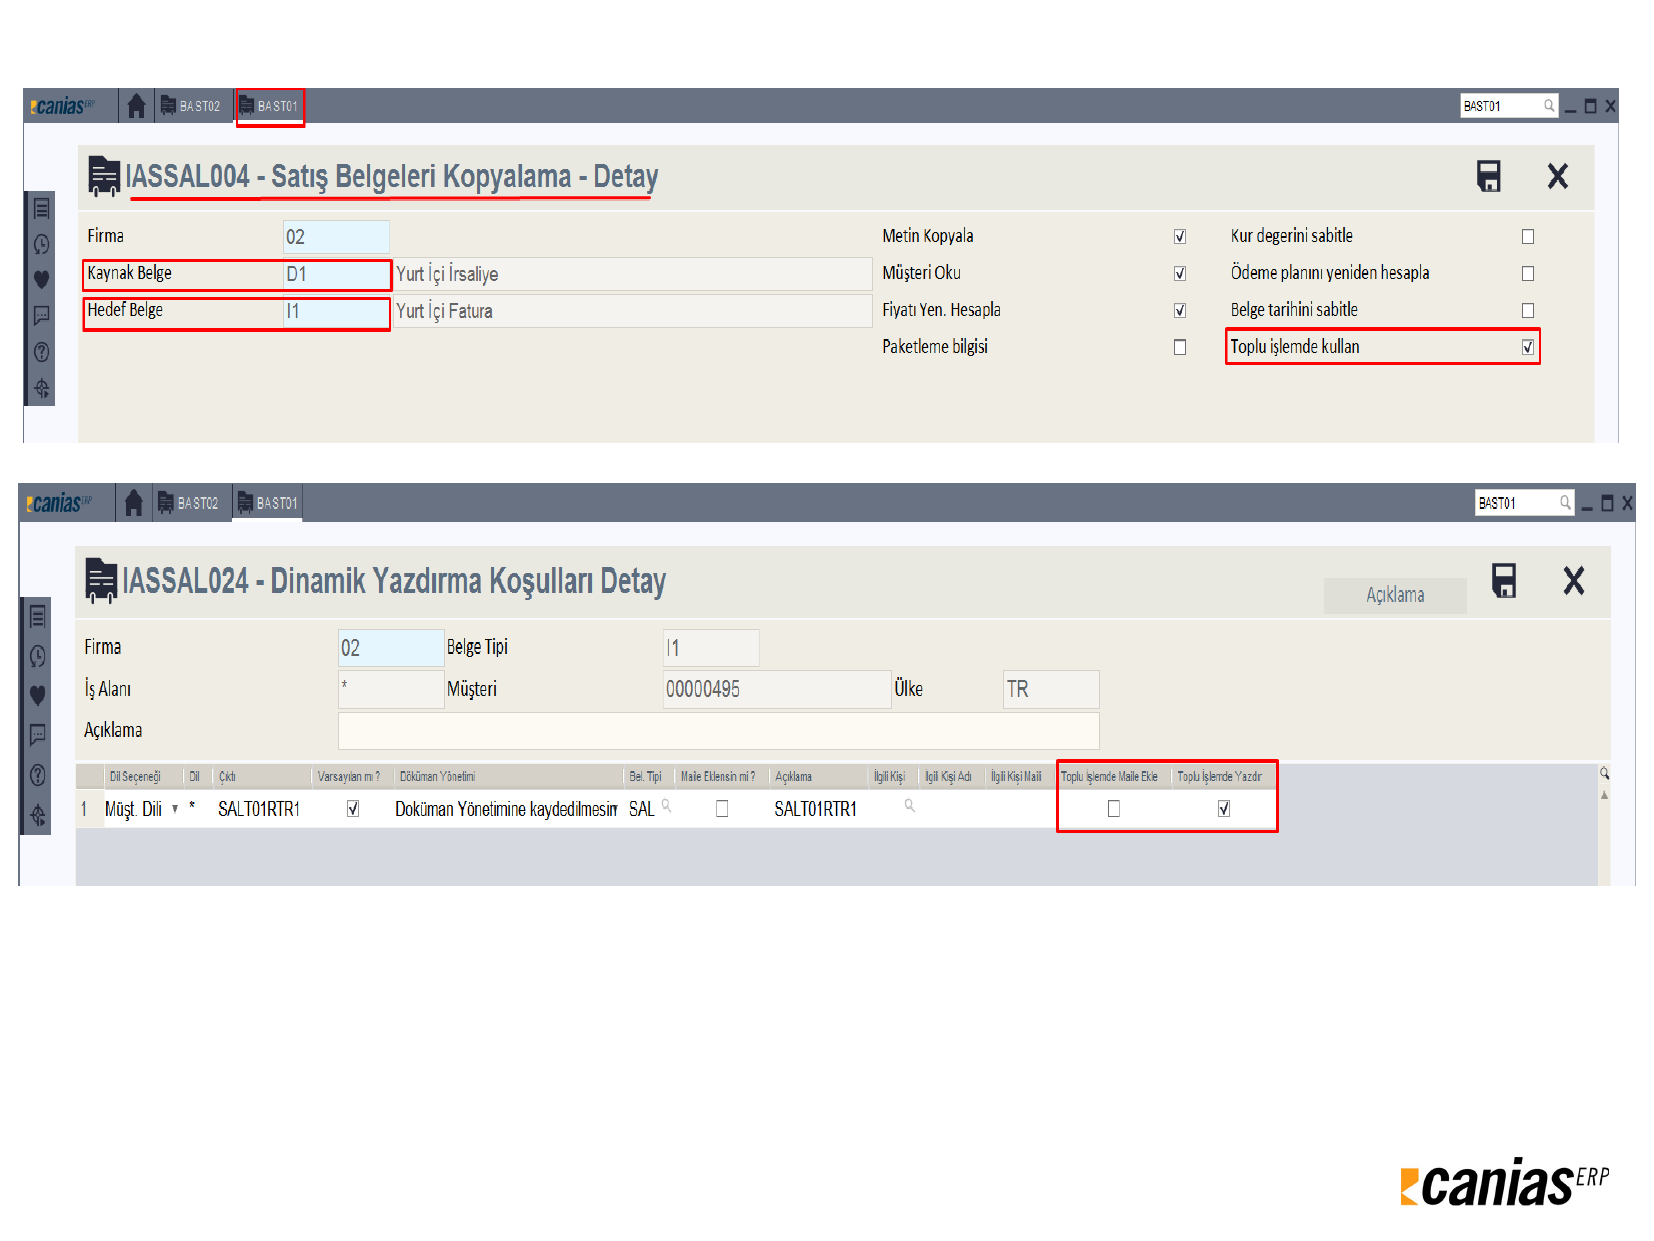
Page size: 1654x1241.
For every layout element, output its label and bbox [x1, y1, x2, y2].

picture [18, 483, 1636, 886]
picture [23, 88, 1619, 443]
picture [1375, 1139, 1635, 1223]
